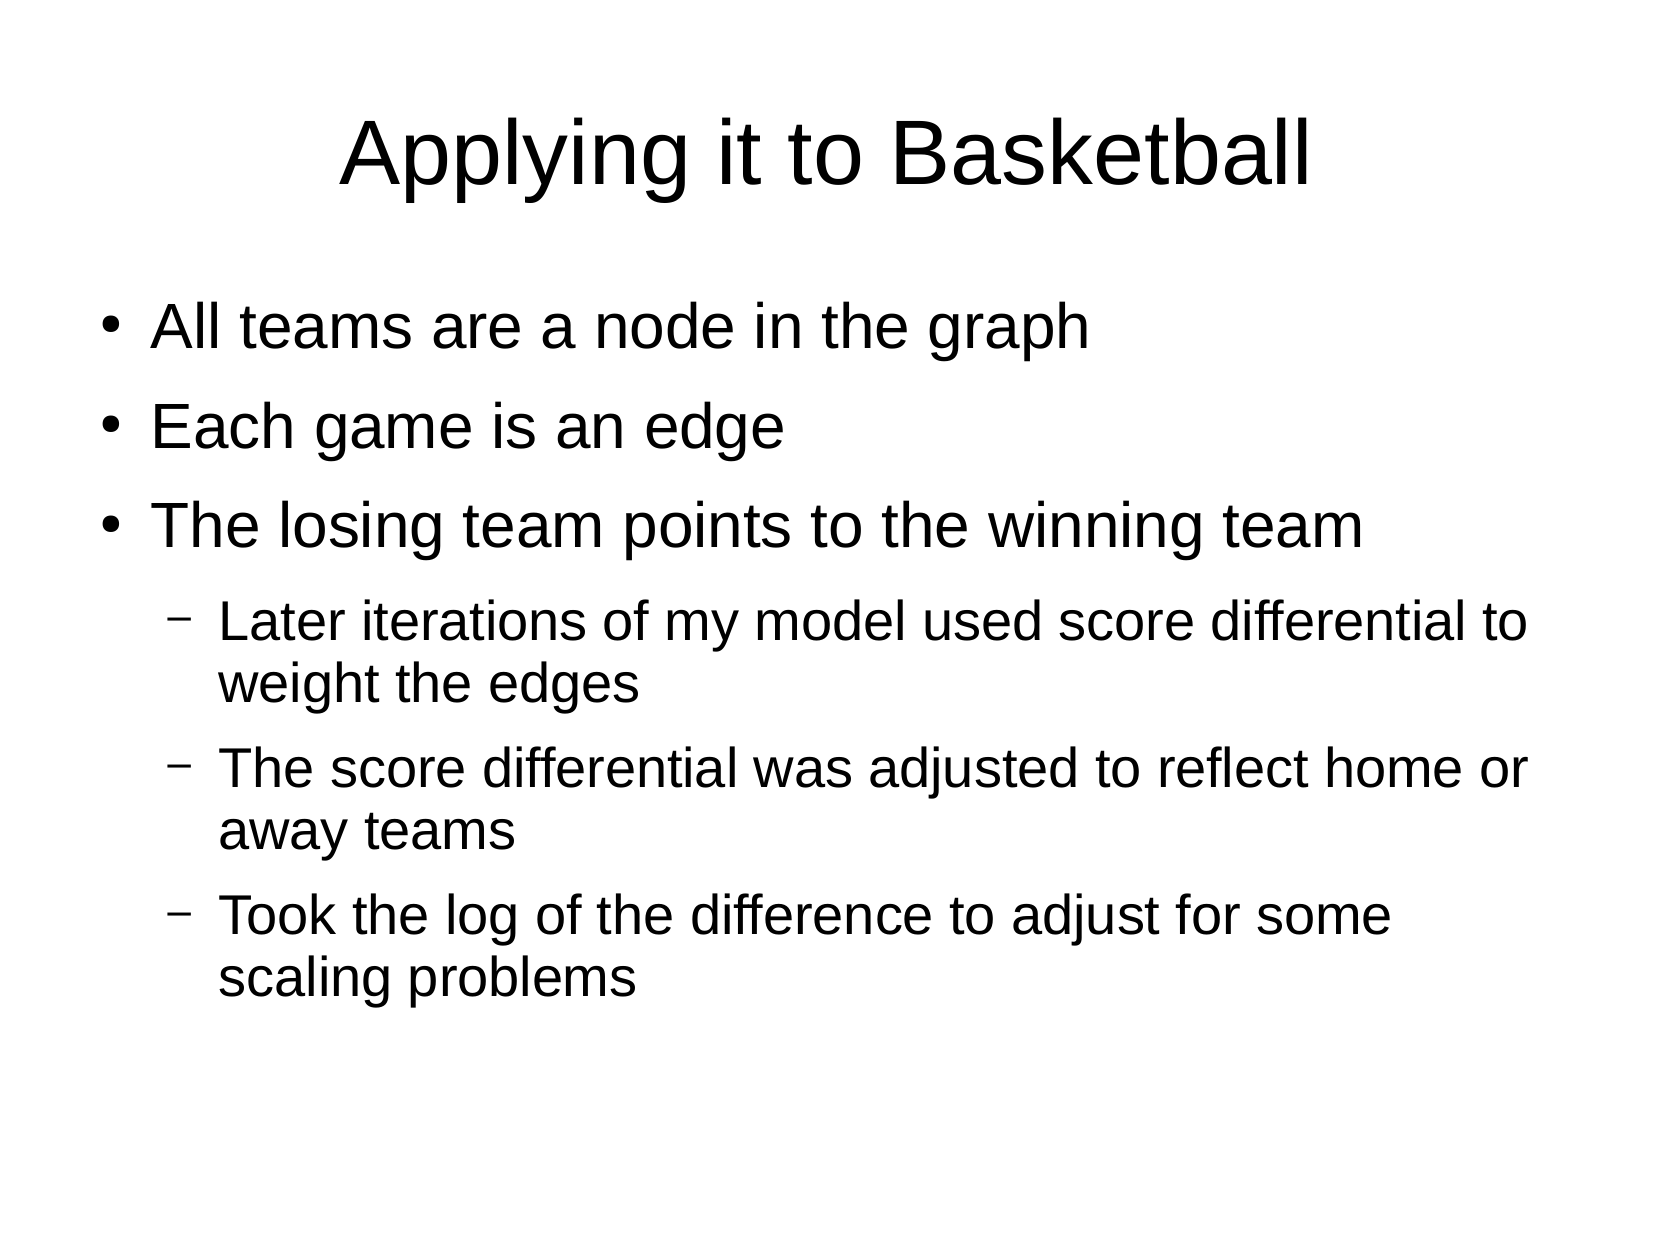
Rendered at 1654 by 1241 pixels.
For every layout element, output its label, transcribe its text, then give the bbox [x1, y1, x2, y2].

list All teams are a node in the graph Each game is an edge The losing team points to the winning team Later iterations of my model used score differential to weight the edges The score differential was adjusted to reflect home or away teams Took the log of the difference to adjust for some scaling problems [82, 290, 1571, 1010]
title Applying it to Basketball [82, 49, 1571, 257]
